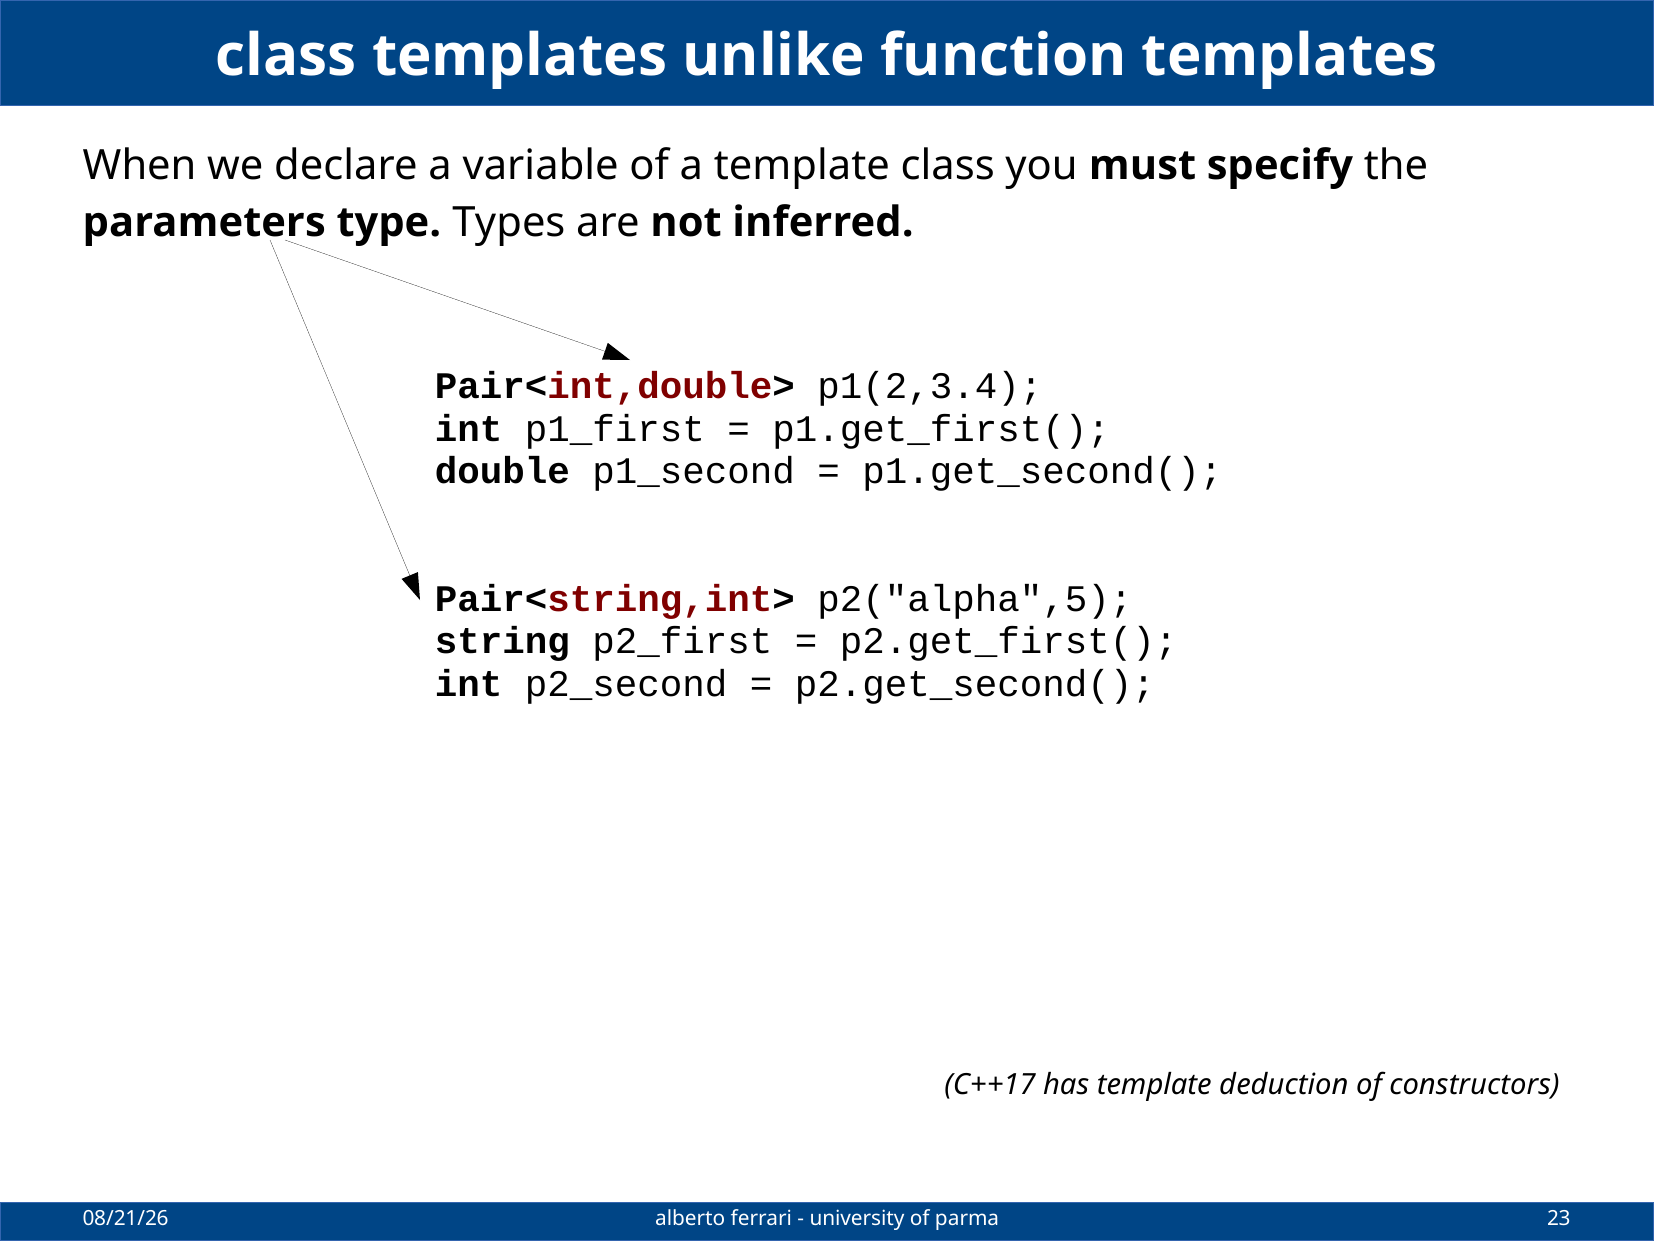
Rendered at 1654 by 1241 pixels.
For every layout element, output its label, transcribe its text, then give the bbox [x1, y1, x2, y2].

text_box (C++17 has template deduction of constructors) [576, 1063, 1561, 1126]
title class templates unlike function templates [0, 0, 1654, 106]
text_box Pair<int,double> p1(2,3.4); int p1_first = p1.get_first(); double p1_second = p1.get_second(); Pair<string,int> p2("alpha",5); string p2_first = p2.get_first(); int p2_second = p2.get_second(); [420, 360, 1396, 828]
list When we declare a variable of a template class you must specify the parameters type. Types are not inferred. [82, 135, 1571, 855]
